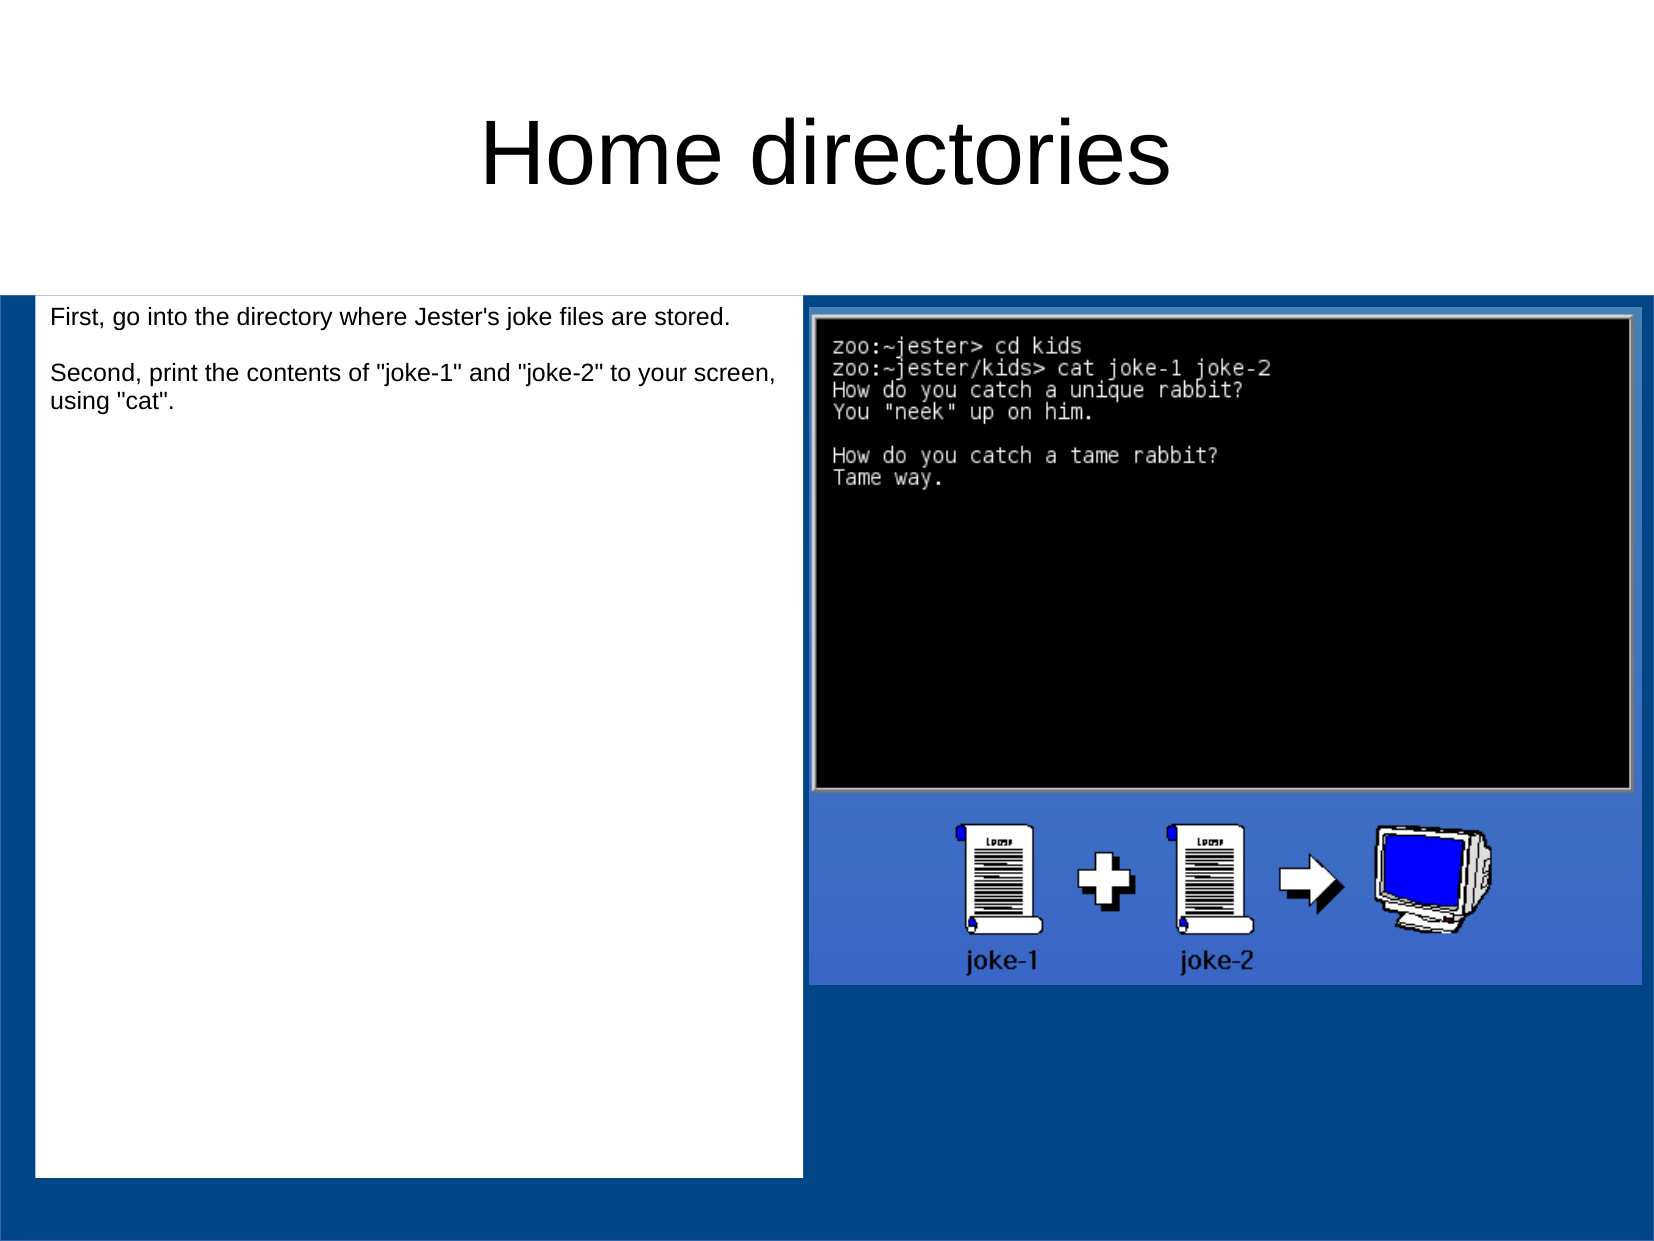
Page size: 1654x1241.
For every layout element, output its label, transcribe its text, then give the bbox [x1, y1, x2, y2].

text_box [0, 295, 1654, 1241]
text_box First, go into the directory where Jester's joke files are stored. Second, print the contents of "joke-1" and "joke-2" to your screen, using "cat". [35, 295, 804, 1178]
title Home directories [82, 49, 1571, 257]
picture [809, 307, 1642, 986]
